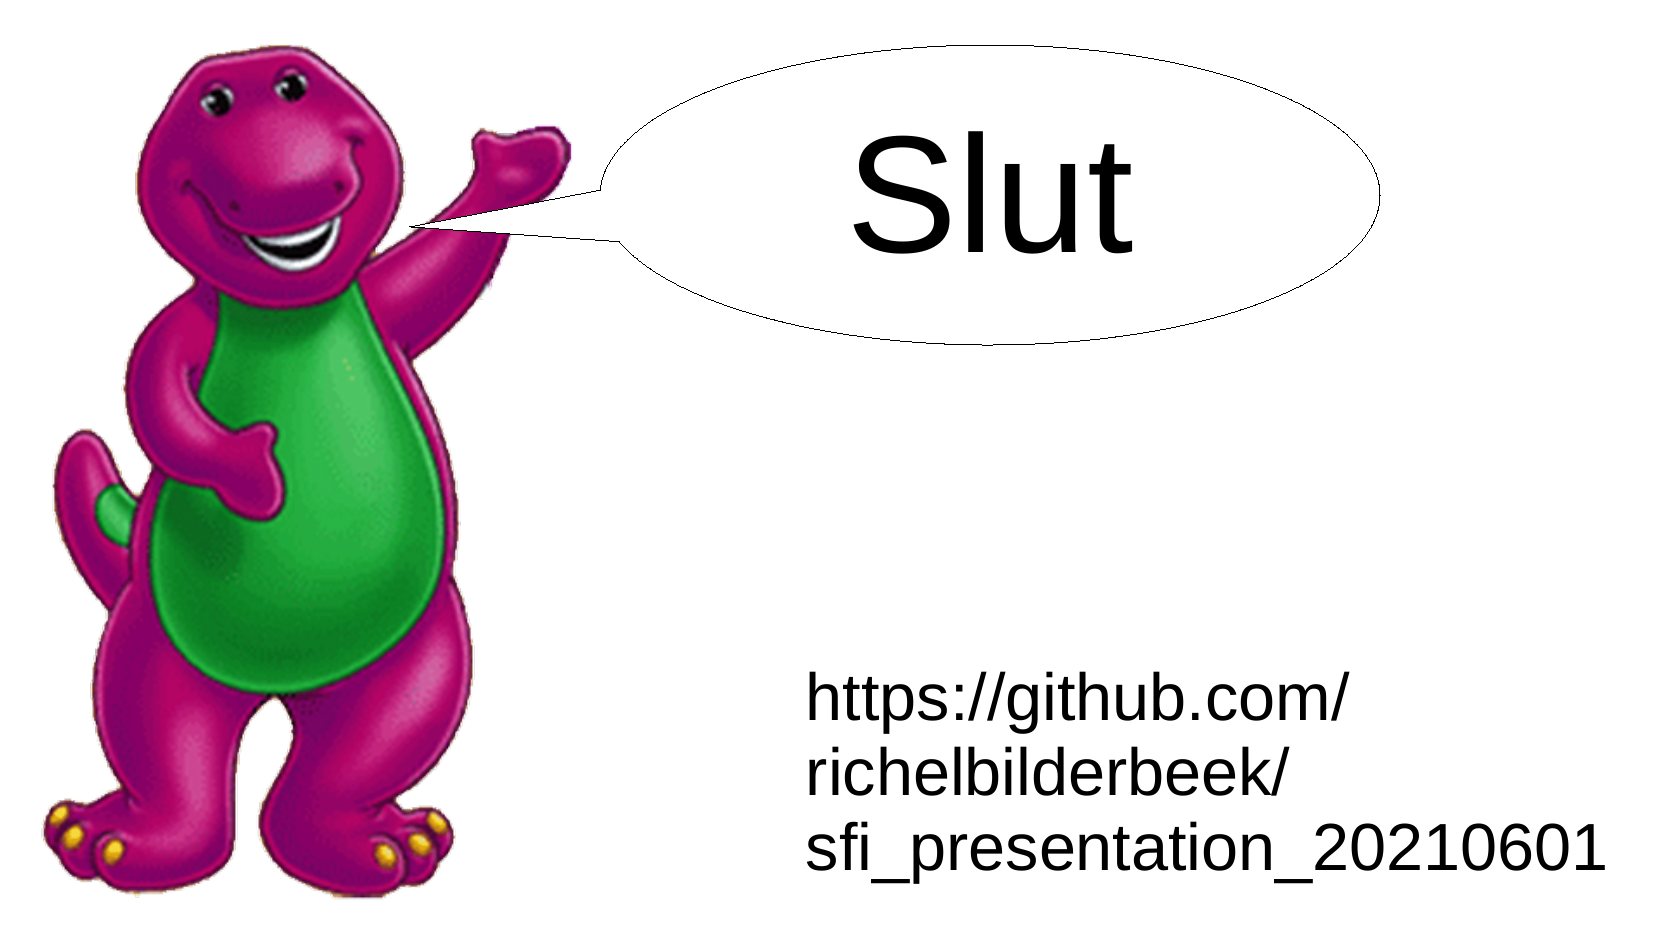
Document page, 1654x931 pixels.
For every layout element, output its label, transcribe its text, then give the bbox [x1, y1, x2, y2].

list https://github.com/richelbilderbeek/sfi_presentation_20210601 [781, 660, 1636, 916]
picture [0, 30, 781, 916]
text_box Slut [409, 45, 1381, 346]
